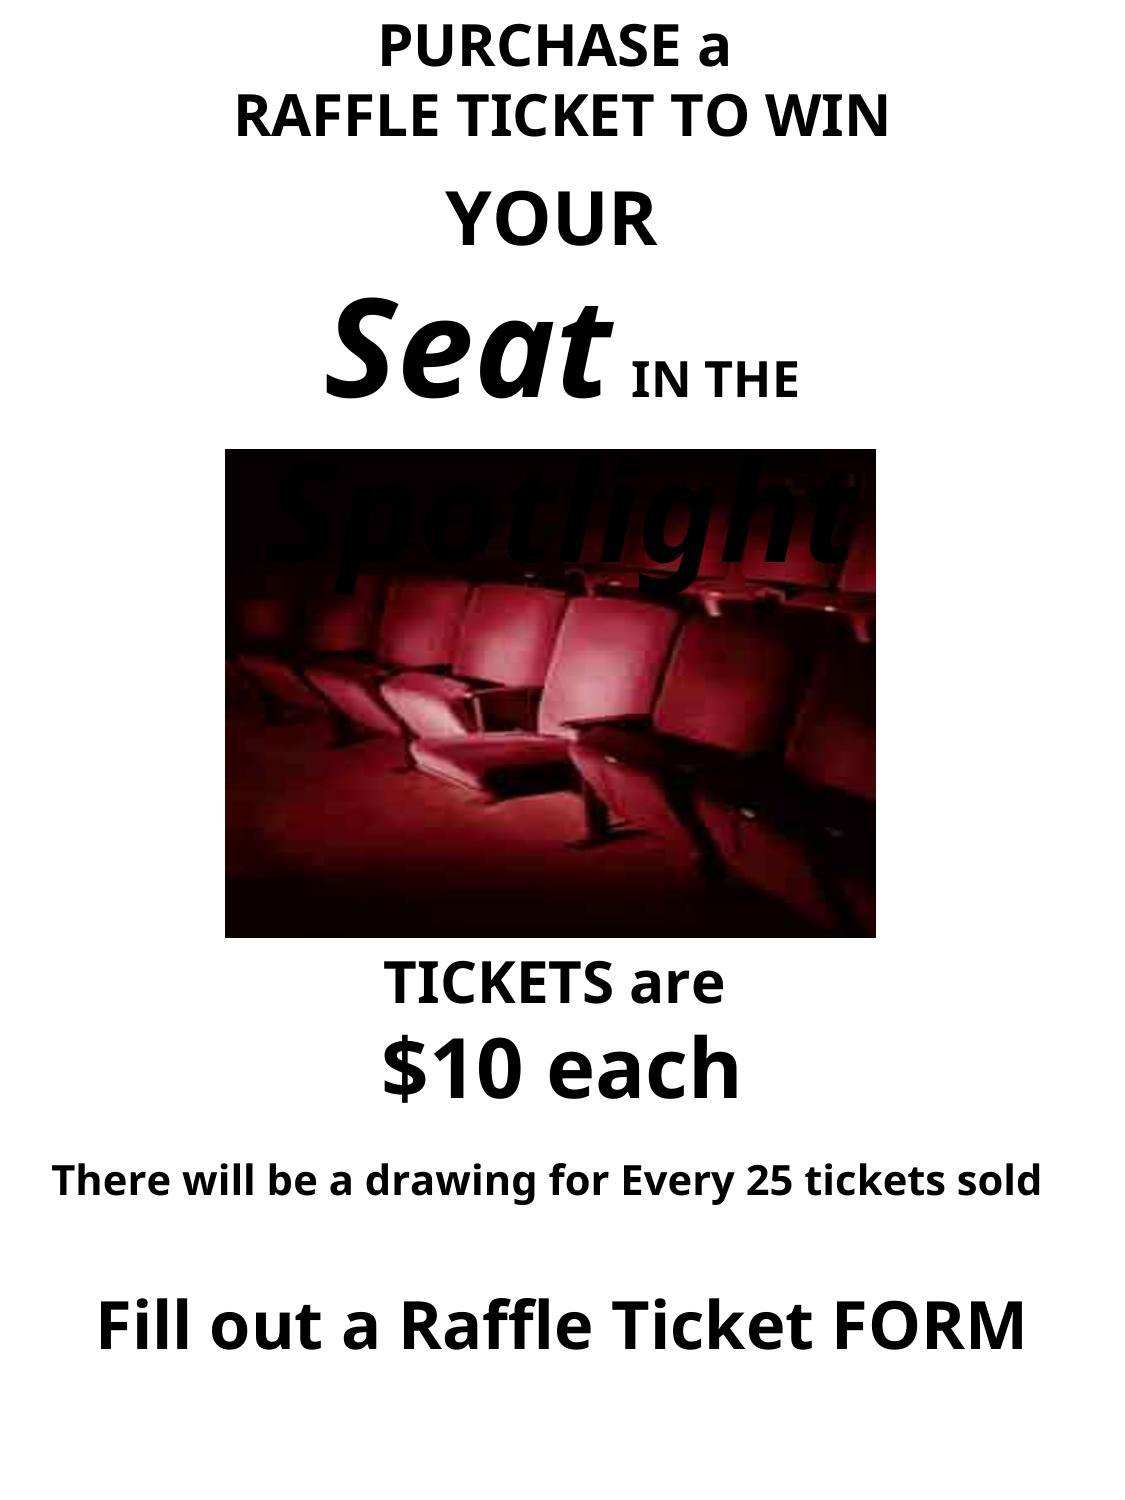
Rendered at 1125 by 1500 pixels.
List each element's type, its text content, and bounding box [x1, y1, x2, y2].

text_box PURCHASE a RAFFLE TICKET TO WIN [0, 0, 1125, 156]
text_box TICKETS are $10 each There will be a drawing for Every 25 tickets sold [0, 937, 1125, 1216]
text_box YOUR Seat IN THE Spotlight [75, 162, 1051, 598]
text_box Fill out a Raffle Ticket FORM [0, 1274, 1125, 1371]
picture [225, 598, 876, 937]
